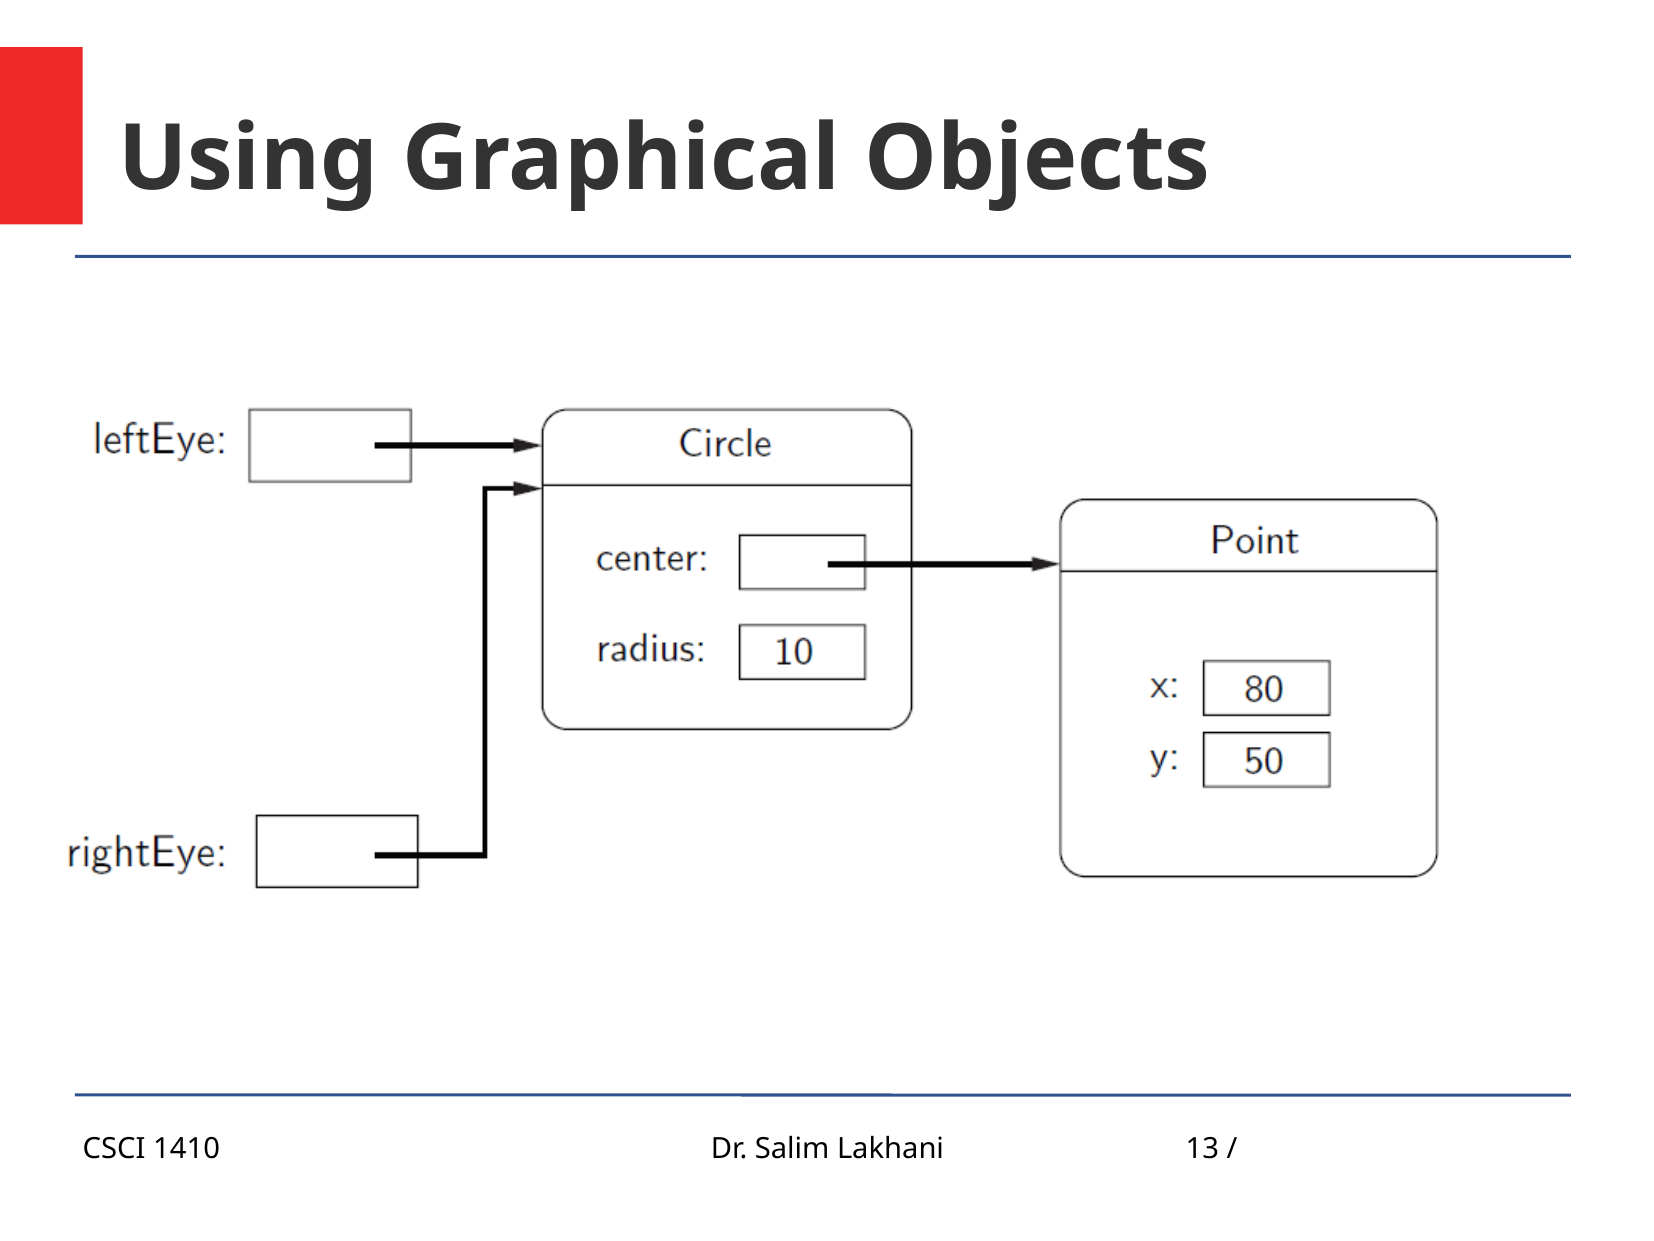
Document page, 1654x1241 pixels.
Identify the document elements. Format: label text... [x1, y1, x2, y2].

text_box CSCI 1410 [82, 1129, 468, 1216]
text_box / [1185, 1129, 1571, 1216]
text_box Dr. Salim Lakhani [565, 1129, 1090, 1216]
title Using Graphical Objects [118, 49, 1571, 257]
picture [50, 405, 1450, 891]
